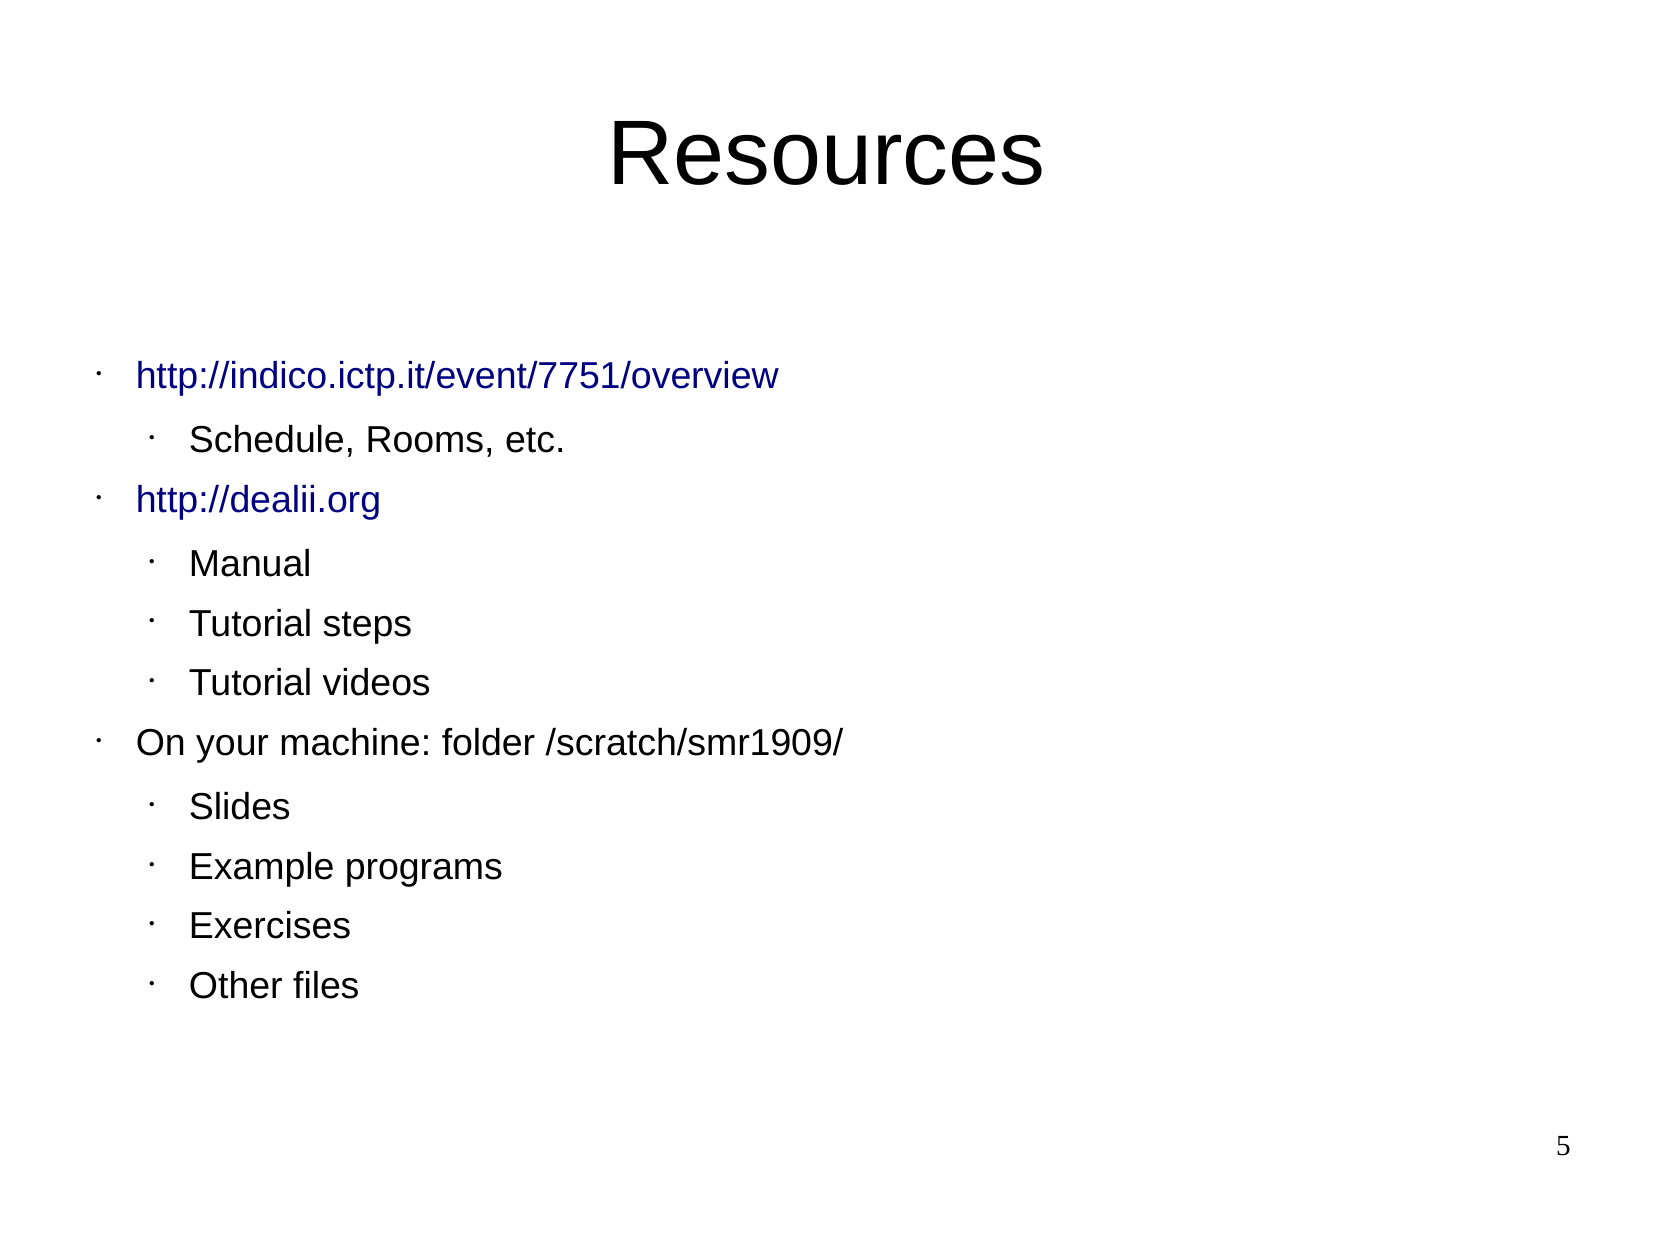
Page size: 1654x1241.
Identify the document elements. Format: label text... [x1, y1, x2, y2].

title Resources [82, 49, 1571, 257]
list http://indico.ictp.it/event/7751/overview Schedule, Rooms, etc. http://dealii.org Manual Tutorial steps Tutorial videos On your machine: folder /scratch/smr1909/ Slides Example programs Exercises Other files [82, 290, 1538, 1010]
